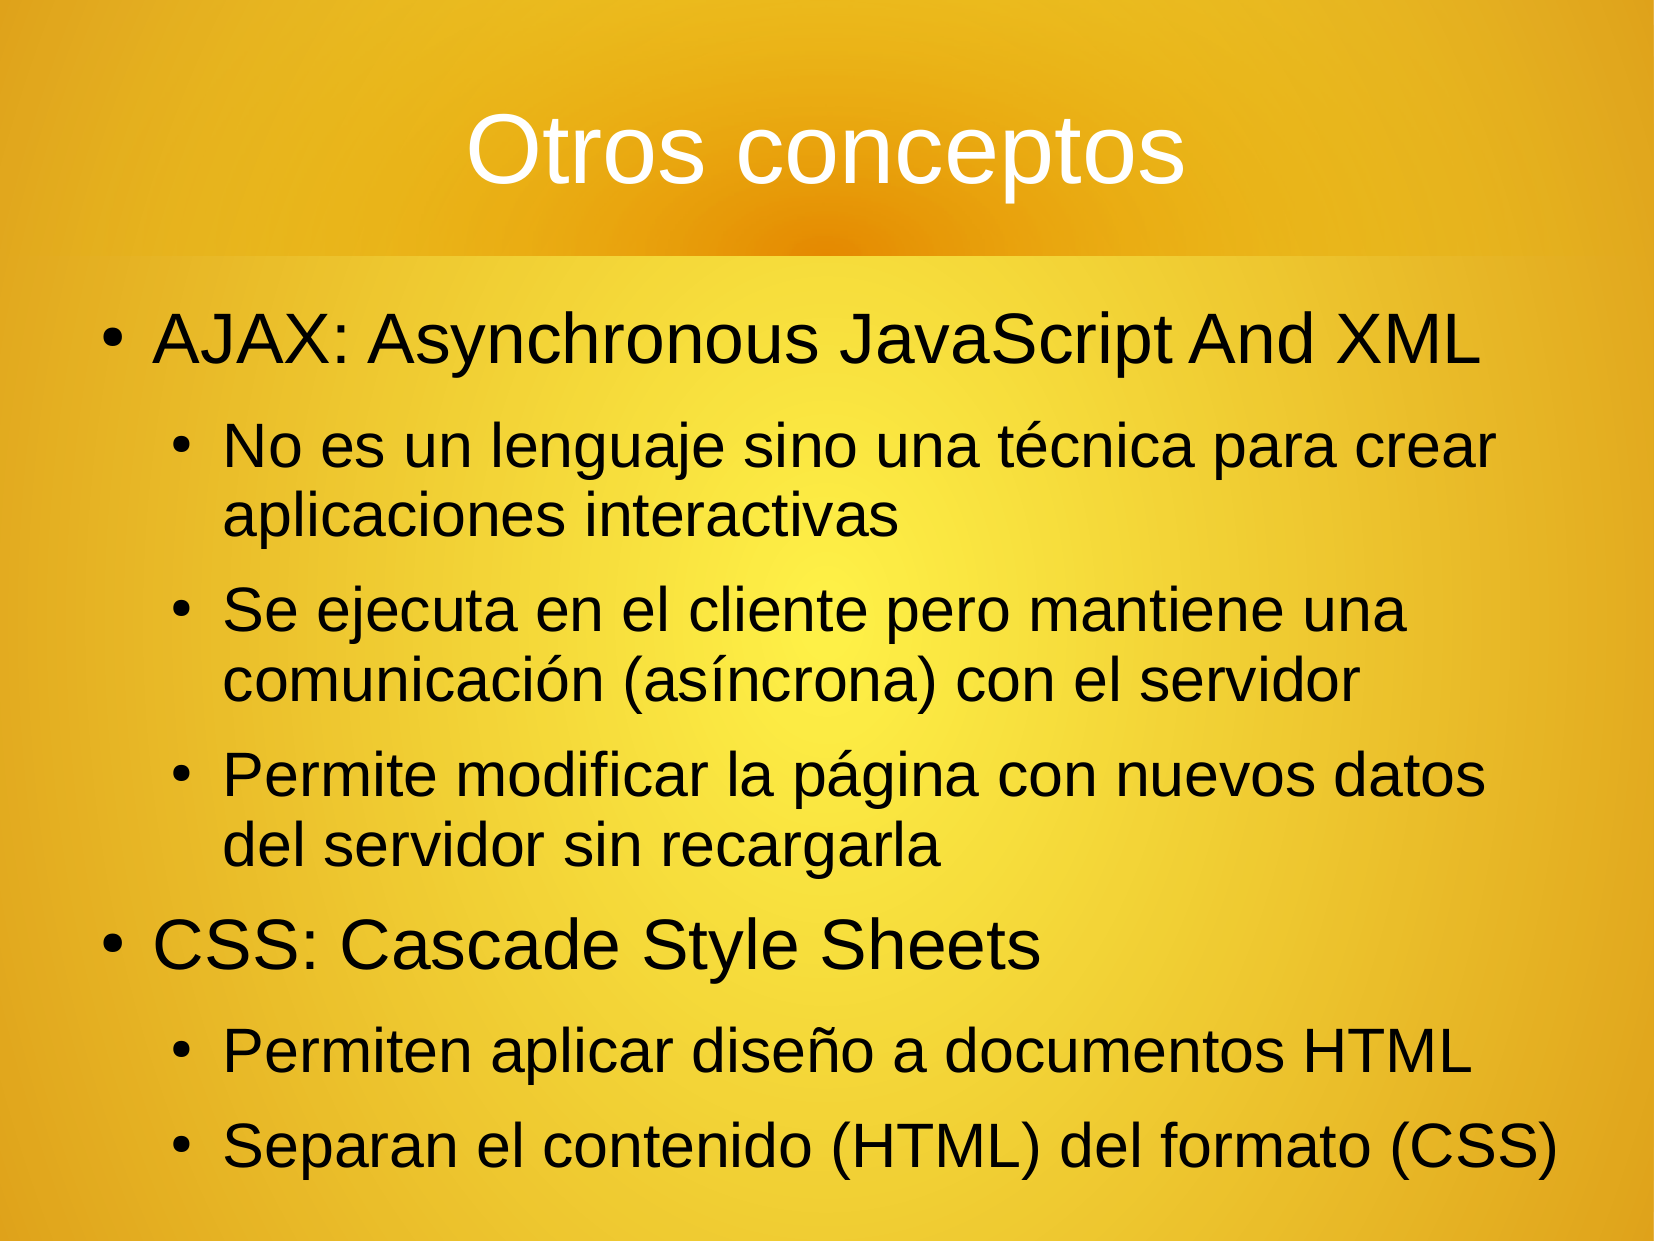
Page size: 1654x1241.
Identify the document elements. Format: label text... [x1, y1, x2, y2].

title Otros conceptos [82, 47, 1571, 252]
list AJAX: Asynchronous JavaScript And XML No es un lenguaje sino una técnica para crear aplicaciones interactivas Se ejecuta en el cliente pero mantiene una comunicación (asíncrona) con el servidor Permite modificar la página con nuevos datos del servidor sin recargarla CSS: Cascade Style Sheets Permiten aplicar diseño a documentos HTML Separan el contenido (HTML) del formato (CSS) [82, 299, 1571, 1205]
